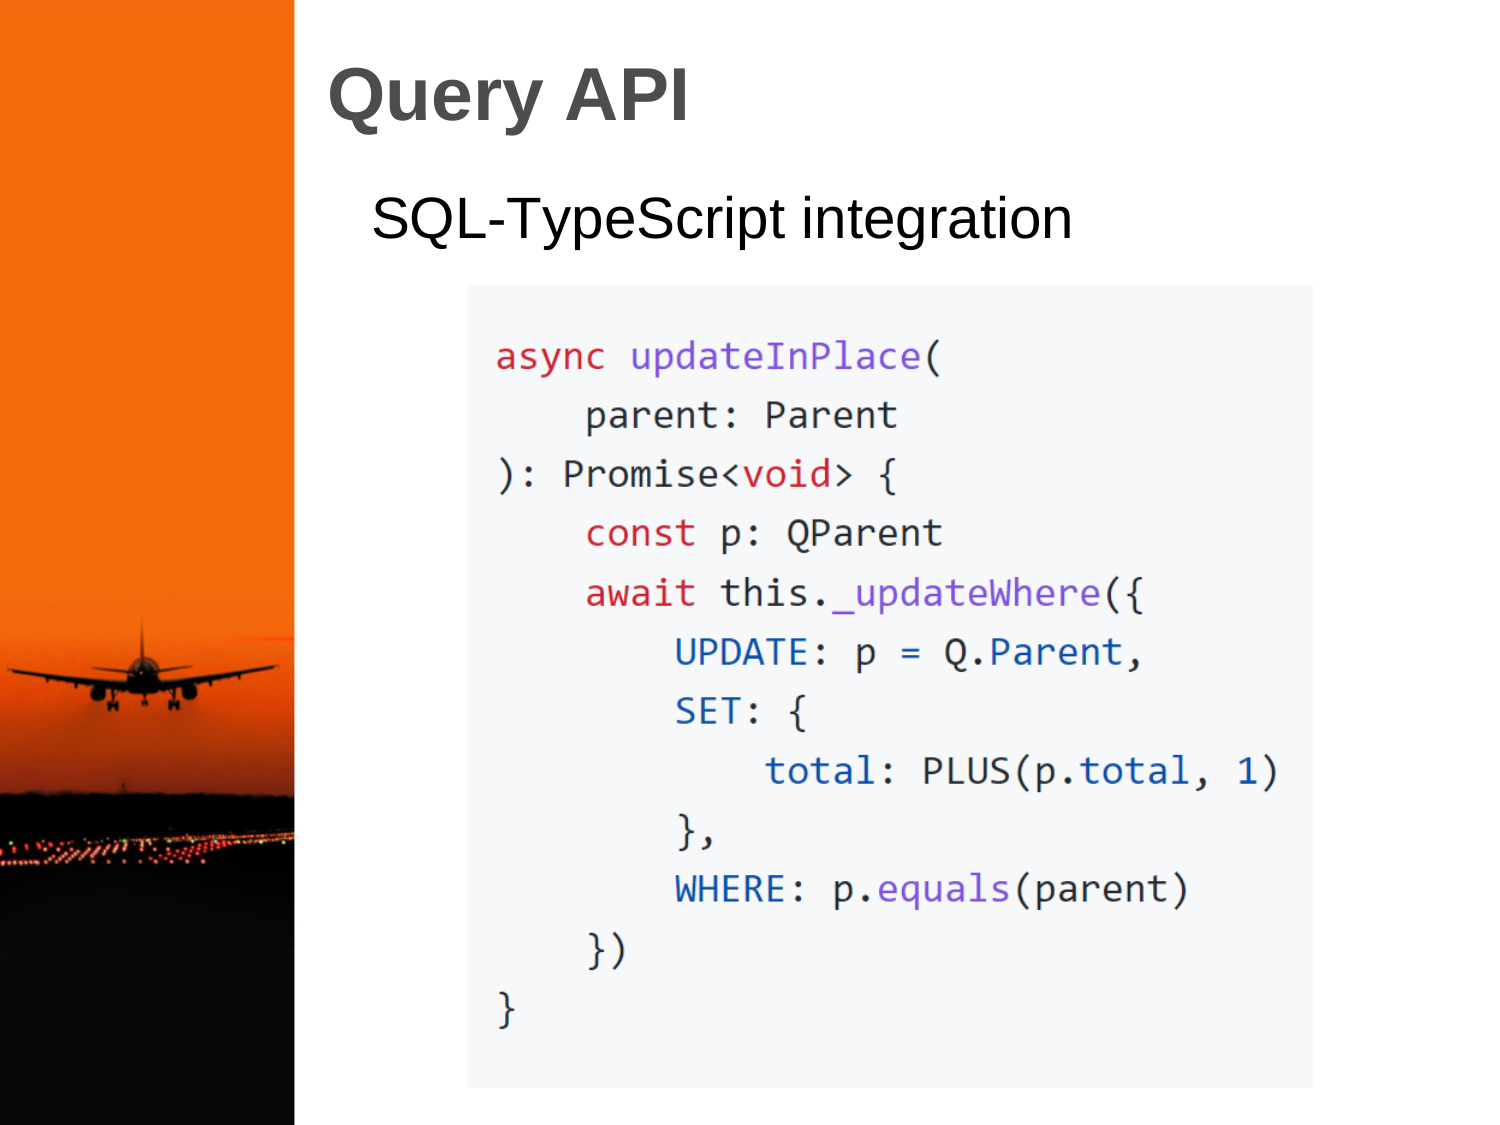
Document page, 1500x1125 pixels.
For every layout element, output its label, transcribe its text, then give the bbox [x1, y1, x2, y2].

list SQL-TypeScript integration [300, 172, 1468, 1094]
picture [0, 0, 1500, 1125]
title Query API [312, 30, 1483, 150]
